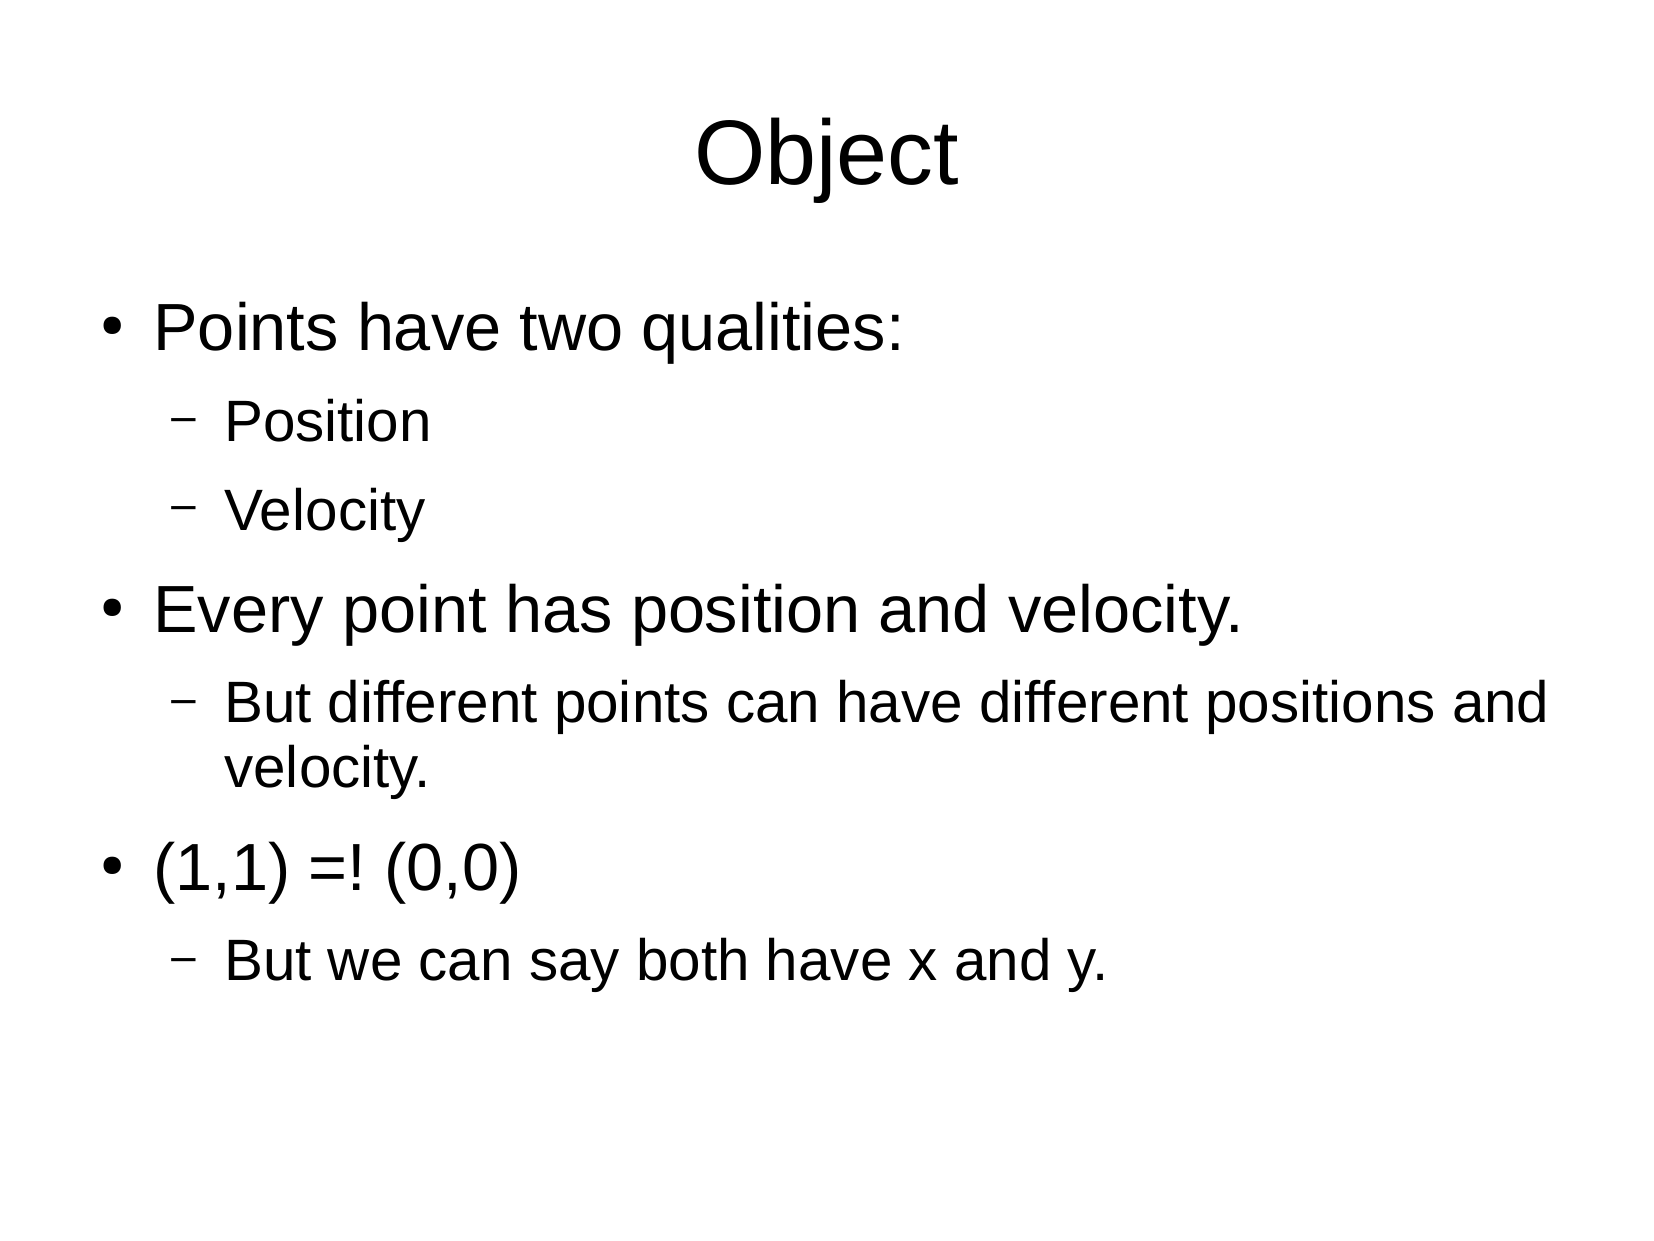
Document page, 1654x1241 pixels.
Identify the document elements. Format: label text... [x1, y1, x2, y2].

list Points have two qualities: Position Velocity Every point has position and velocity. But different points can have different positions and velocity. (1,1) =! (0,0) But we can say both have x and y. [82, 290, 1571, 1010]
title Object [82, 49, 1571, 257]
